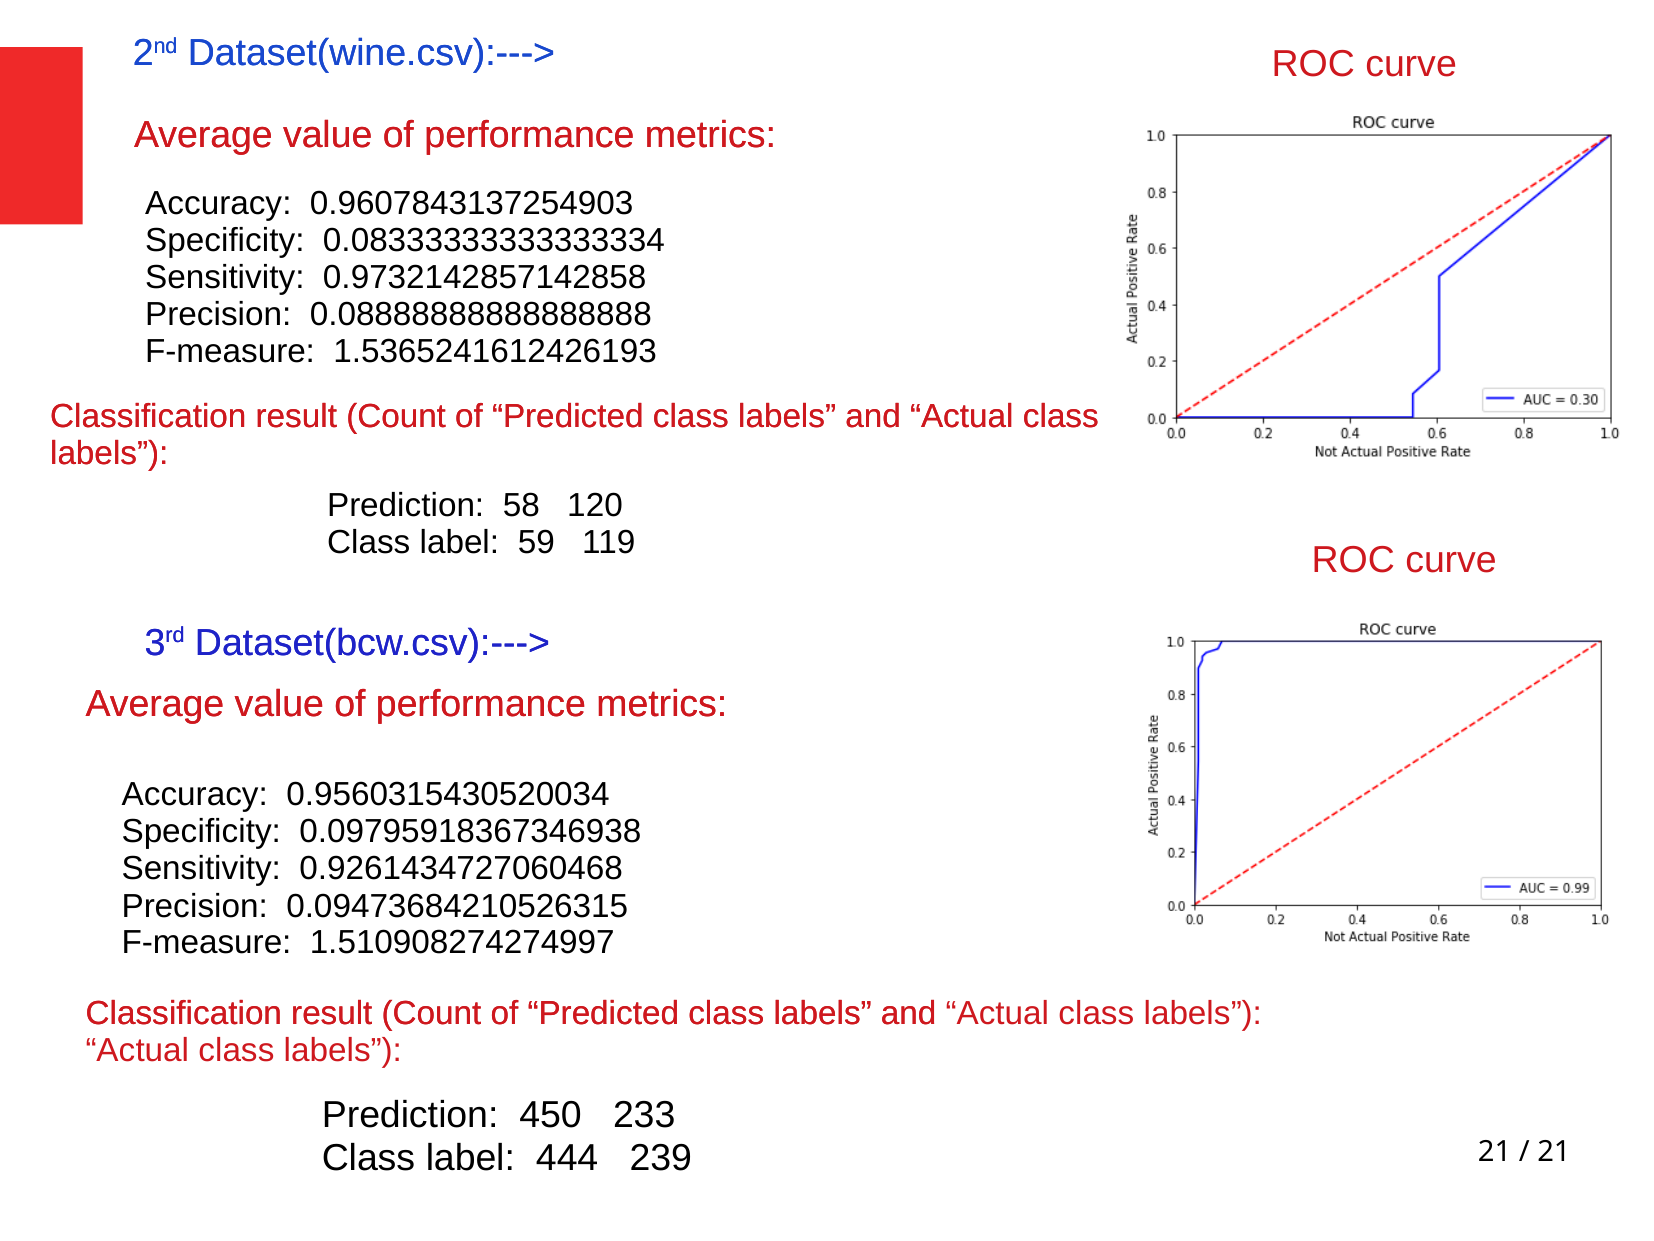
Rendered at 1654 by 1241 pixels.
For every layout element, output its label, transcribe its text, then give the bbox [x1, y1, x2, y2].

text_box 2nd Dataset(wine.csv):---> [118, 24, 674, 83]
text_box Prediction: 58 120 Class label: 59 119 [312, 478, 804, 578]
picture [1141, 614, 1619, 951]
picture [1119, 106, 1630, 467]
text_box ROC curve [1296, 531, 1512, 589]
text_box ROC curve [1145, 35, 1583, 93]
text_box Average value of performance metrics: [70, 675, 743, 733]
text_box Classification result (Count of “Predicted class labels” and “Actual class labels”): [35, 389, 1126, 479]
text_box Classification result (Count of “Predicted class labels” and “Actual class labels”): [1028, 987, 1280, 1040]
text_box Classification result (Count of “Predicted class labels” and “Actual class labels”): [70, 987, 1028, 1077]
text_box 3rd Dataset(bcw.csv):---> [129, 614, 756, 673]
text_box Average value of performance metrics: [119, 106, 792, 164]
text_box Accuracy: 0.9560315430520034 Specificity: 0.09795918367346938 Sensitivity: 0.9261434727060468 Precision: 0.09473684210526315 F-measure: 1.510908274274997 [106, 768, 721, 969]
text_box Prediction: 450 233 Class label: 444 239 [307, 1086, 822, 1186]
text_box Accuracy: 0.9607843137254903 Specificity: 0.08333333333333334 Sensitivity: 0.9732142857142858 Precision: 0.08888888888888888 F-measure: 1.5365241612426193 [130, 177, 745, 381]
